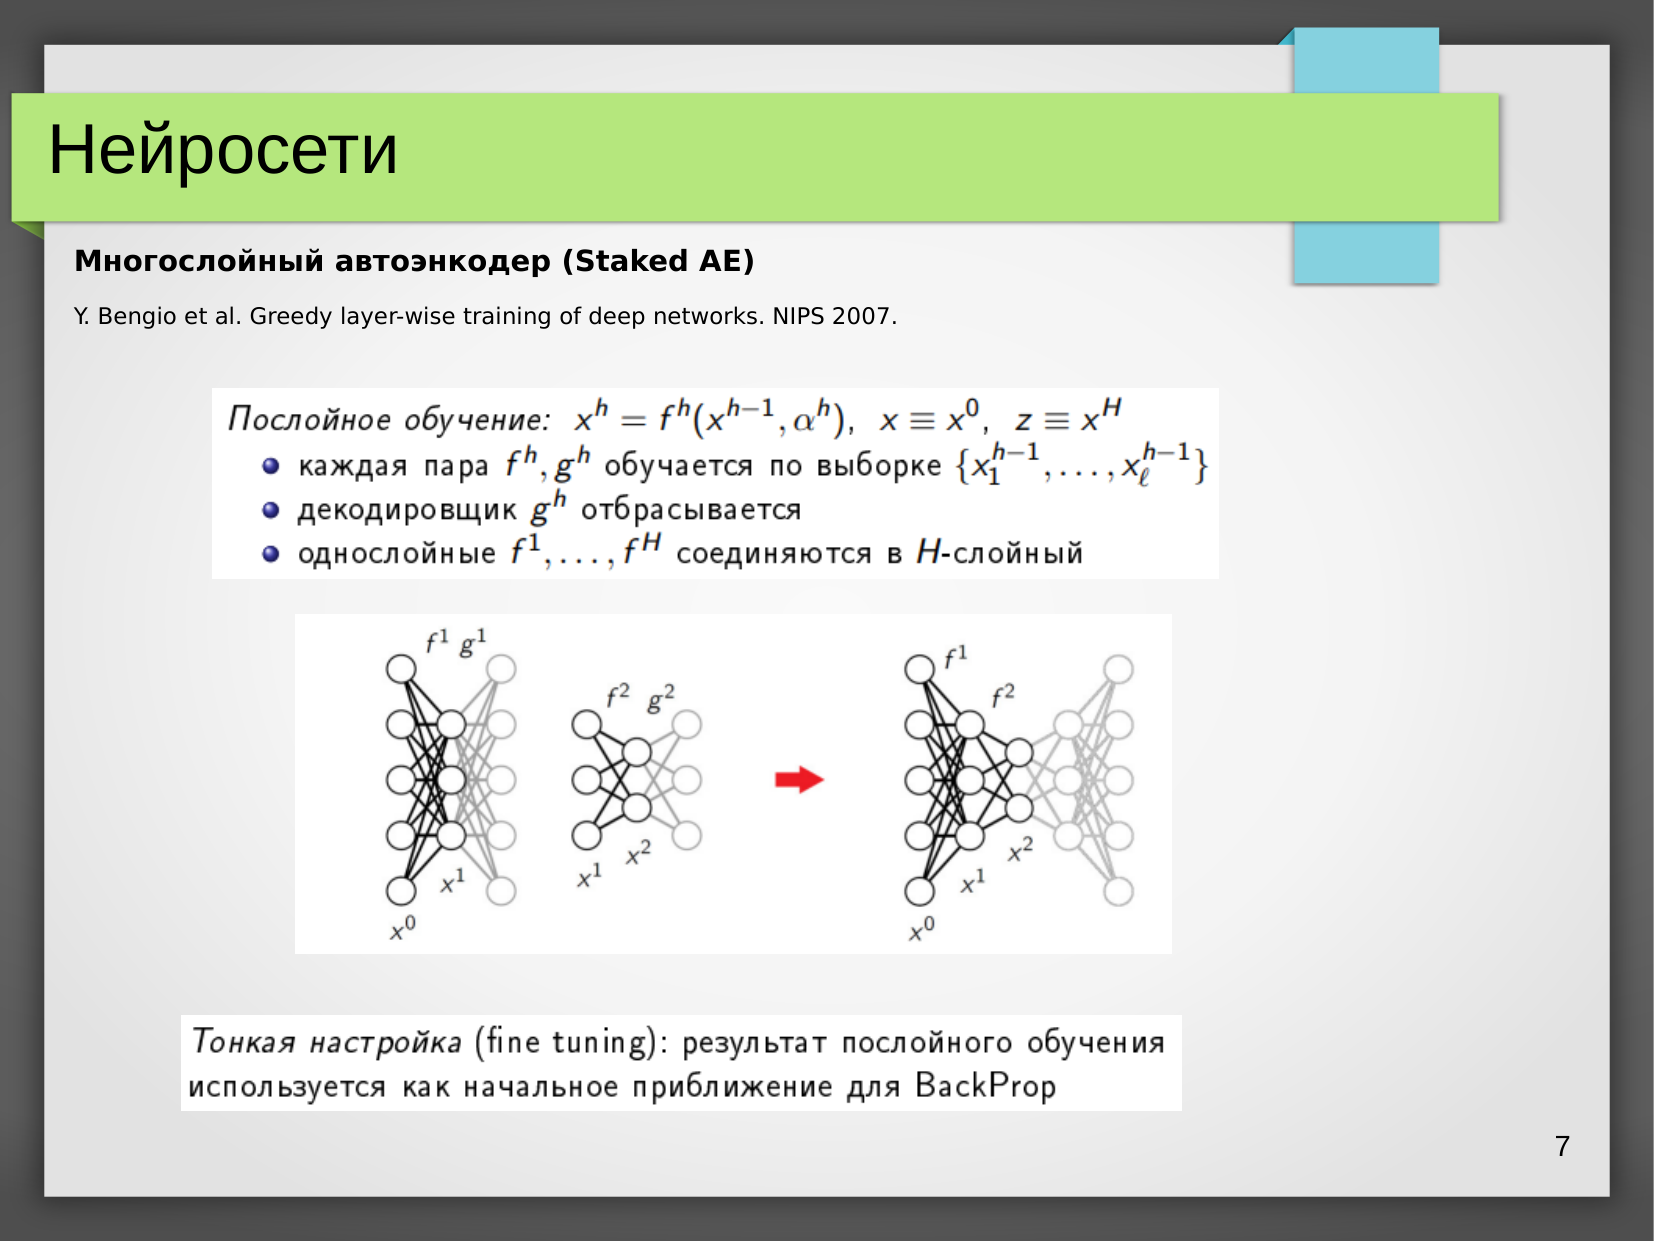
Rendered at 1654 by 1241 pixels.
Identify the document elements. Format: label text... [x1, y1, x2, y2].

picture [0, 0, 1654, 1241]
title Нейросети [47, 96, 1536, 201]
text_box Многослойный автоэнкодер (Staked AE) Y. Bengio et al. Greedy layer-wise training of deep networks. NIPS 2007. [59, 236, 1406, 355]
